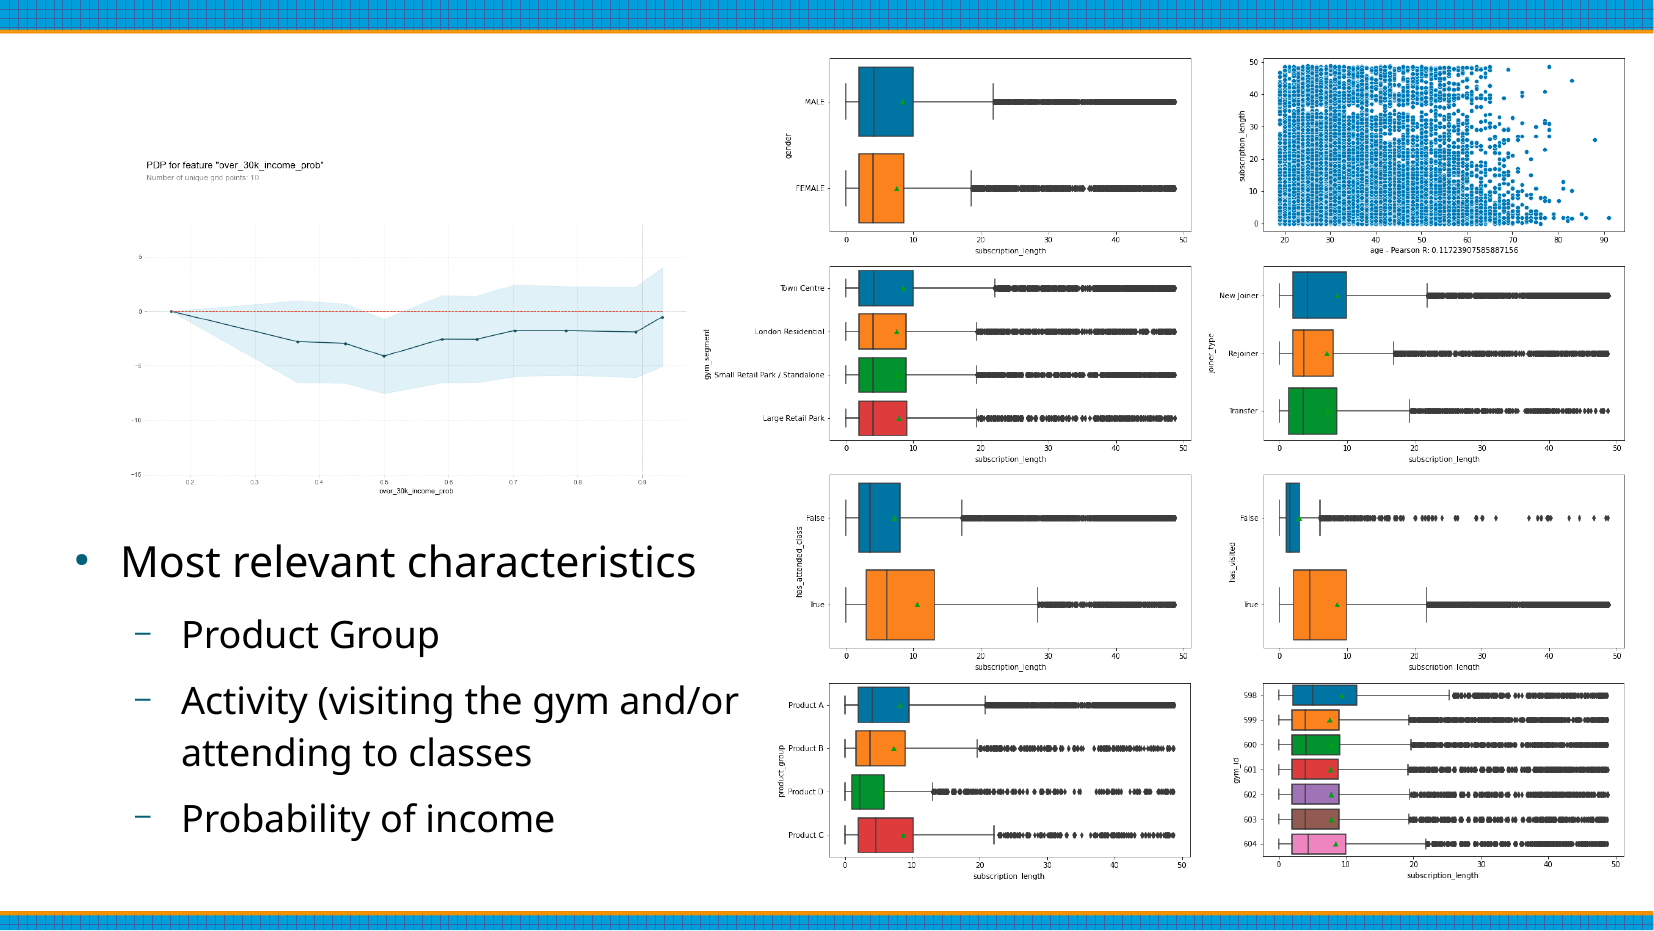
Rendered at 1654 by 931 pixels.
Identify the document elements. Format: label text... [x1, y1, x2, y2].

picture [59, 58, 1625, 880]
list Most relevant characteristics Product Group Activity (visiting the gym and/or attending to classes Probability of income [59, 531, 780, 849]
